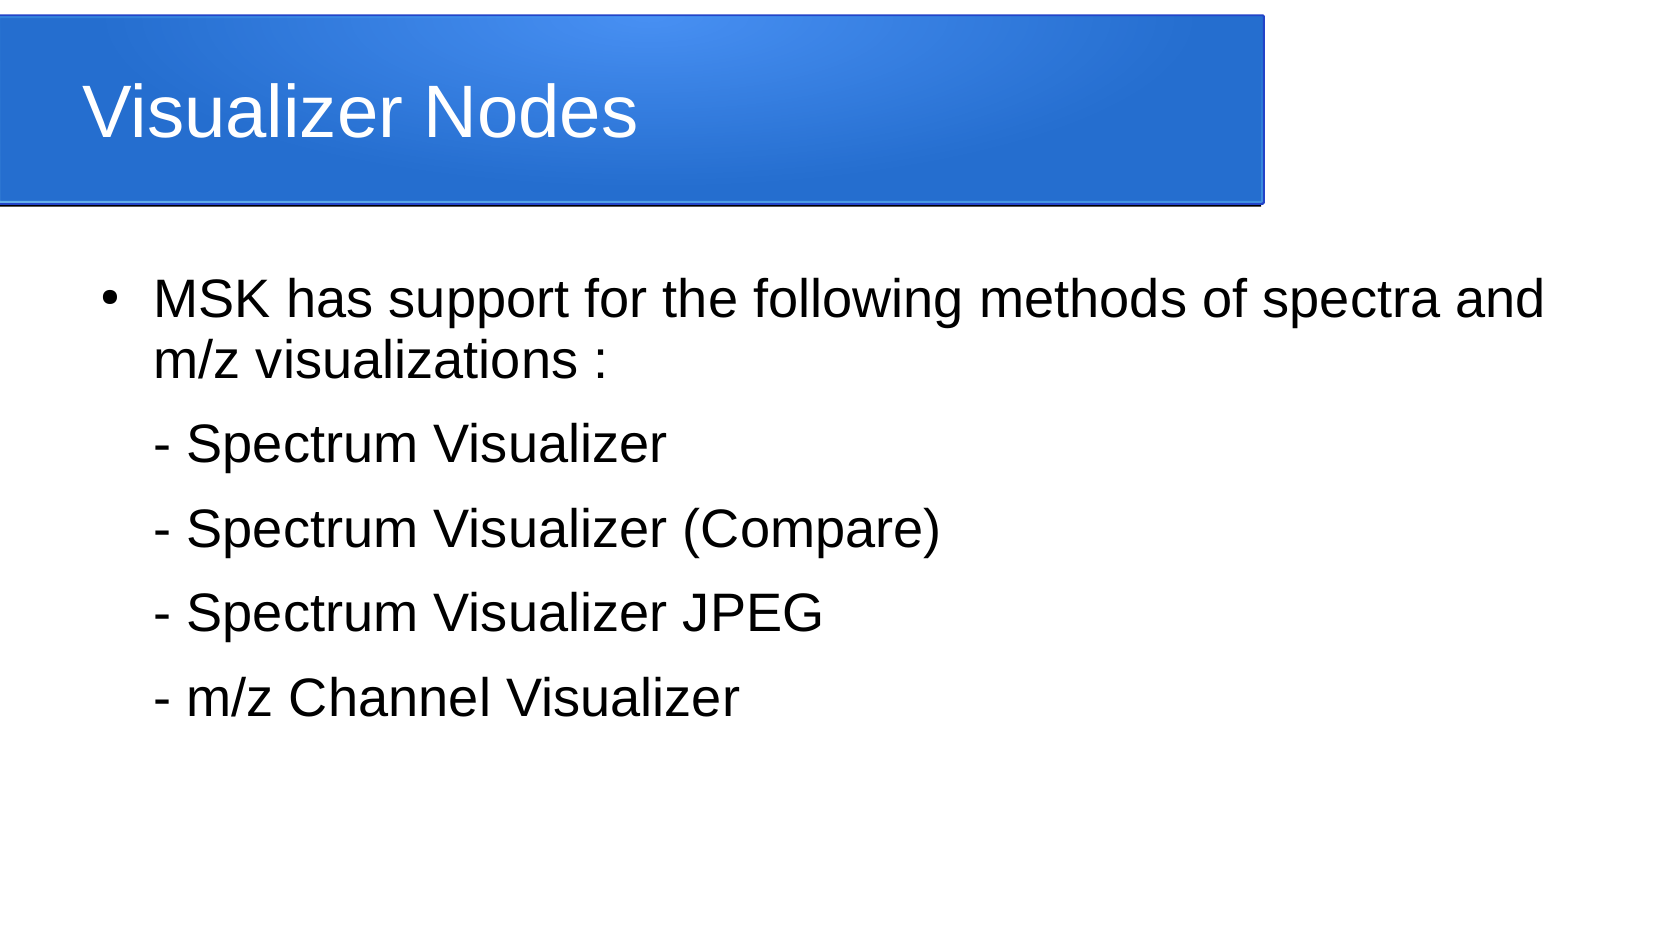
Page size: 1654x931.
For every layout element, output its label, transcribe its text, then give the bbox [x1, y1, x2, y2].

title Visualizer Nodes [82, 35, 1235, 189]
list MSK has support for the following methods of spectra and m/z visualizations : - Spectrum Visualizer - Spectrum Visualizer (Compare) - Spectrum Visualizer JPEG - m/z Channel Visualizer [82, 268, 1571, 809]
